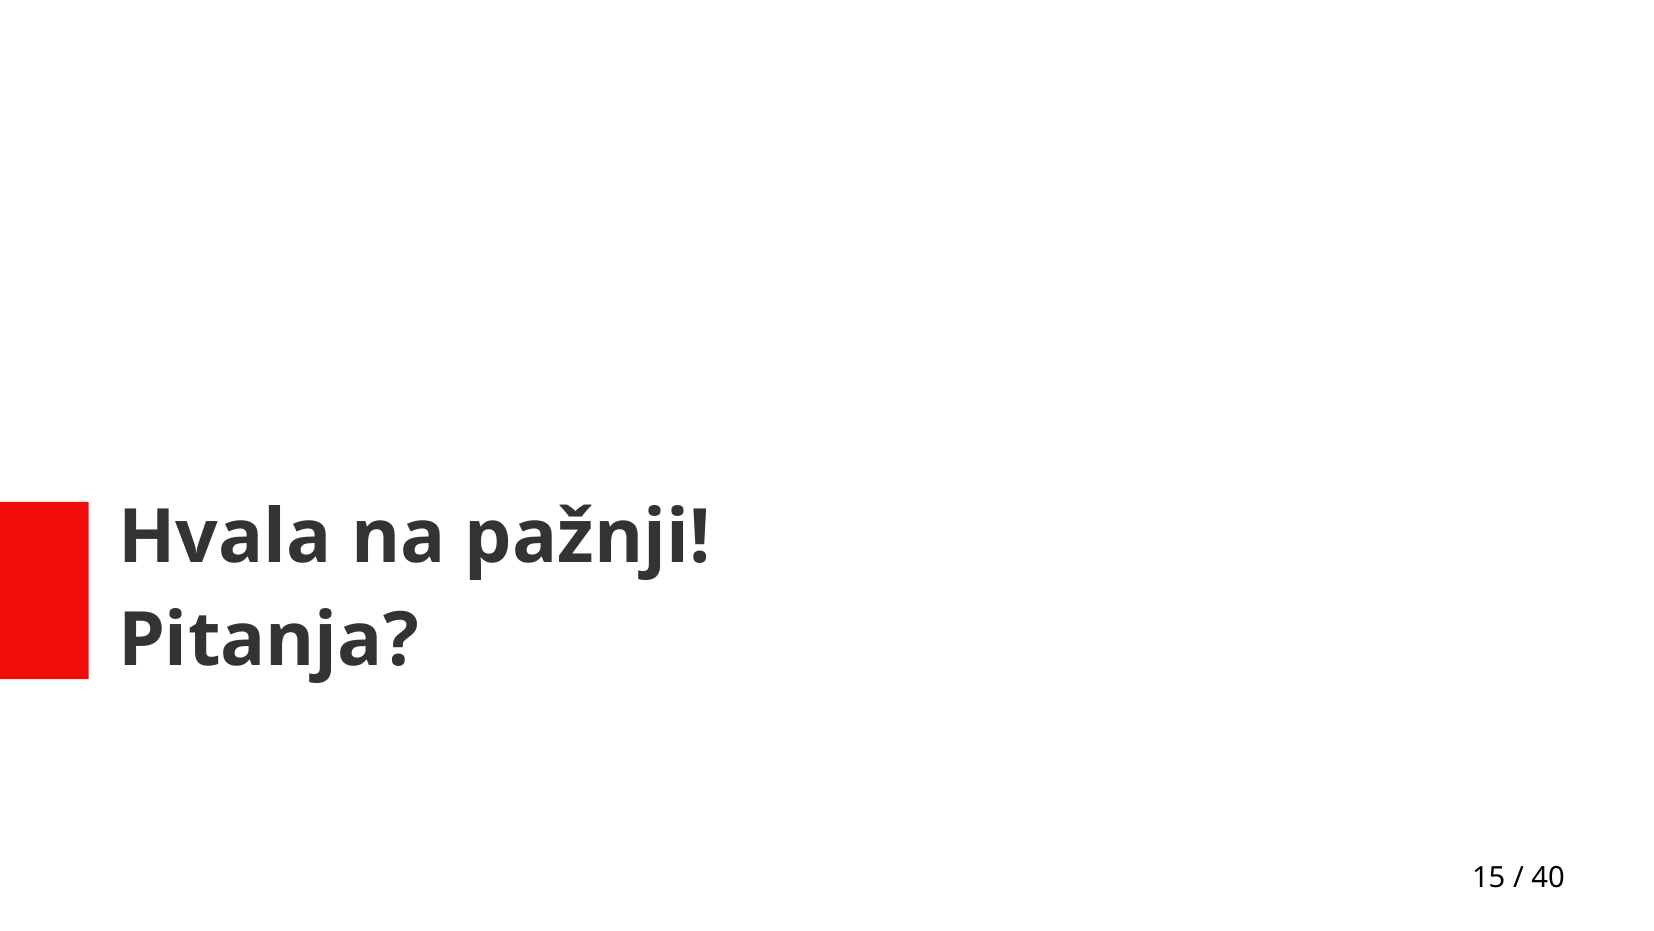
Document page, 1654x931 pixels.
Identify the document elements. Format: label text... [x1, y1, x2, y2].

title Hvala na pažnji! Pitanja? [118, 482, 1536, 687]
